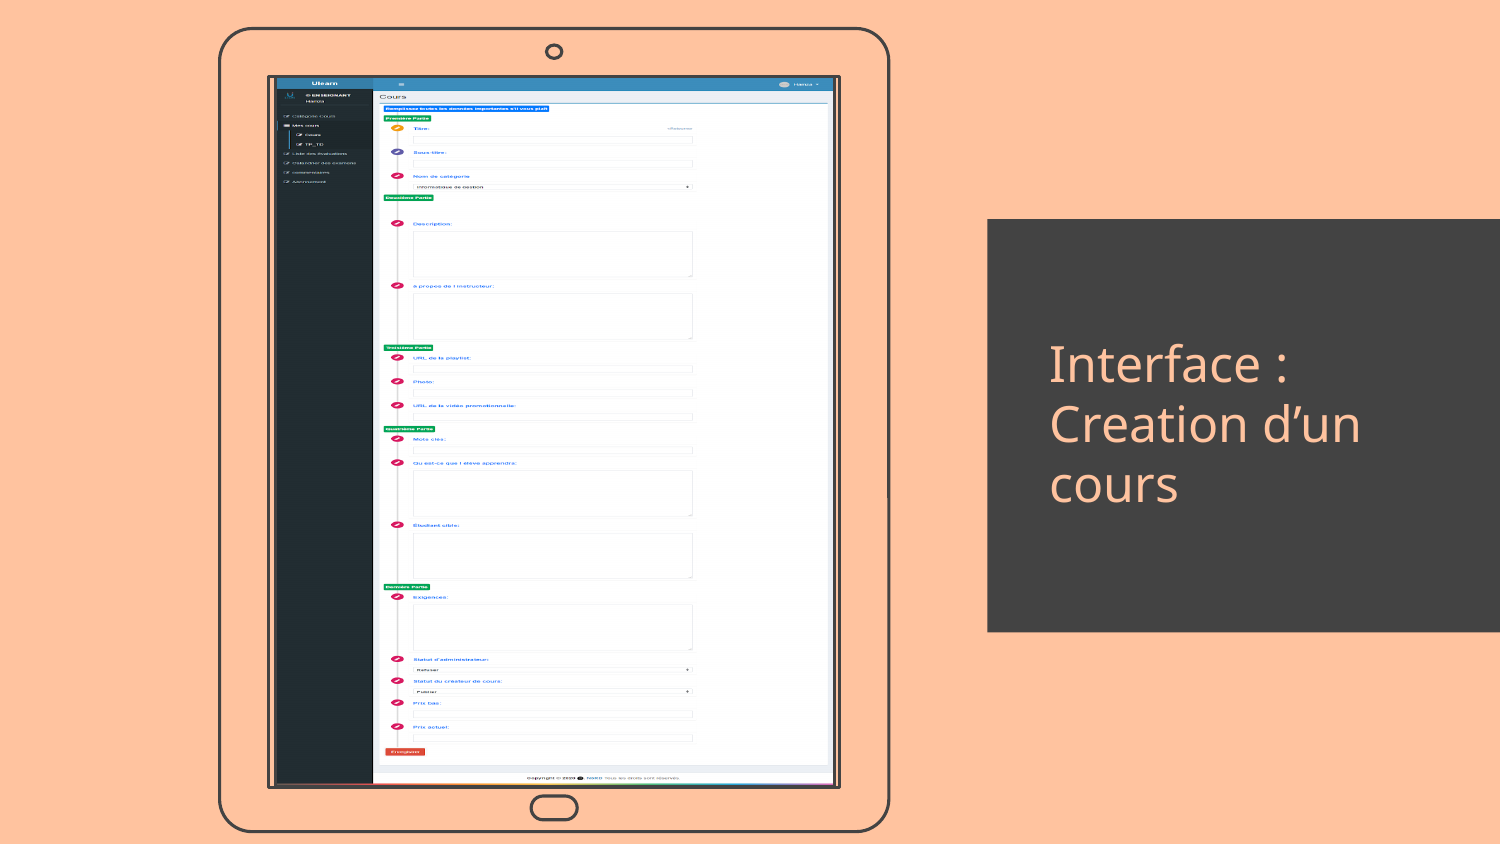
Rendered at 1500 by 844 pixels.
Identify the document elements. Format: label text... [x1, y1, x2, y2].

subtitle Interface : Creation d’un cours [1049, 332, 1462, 563]
picture [276, 78, 834, 786]
